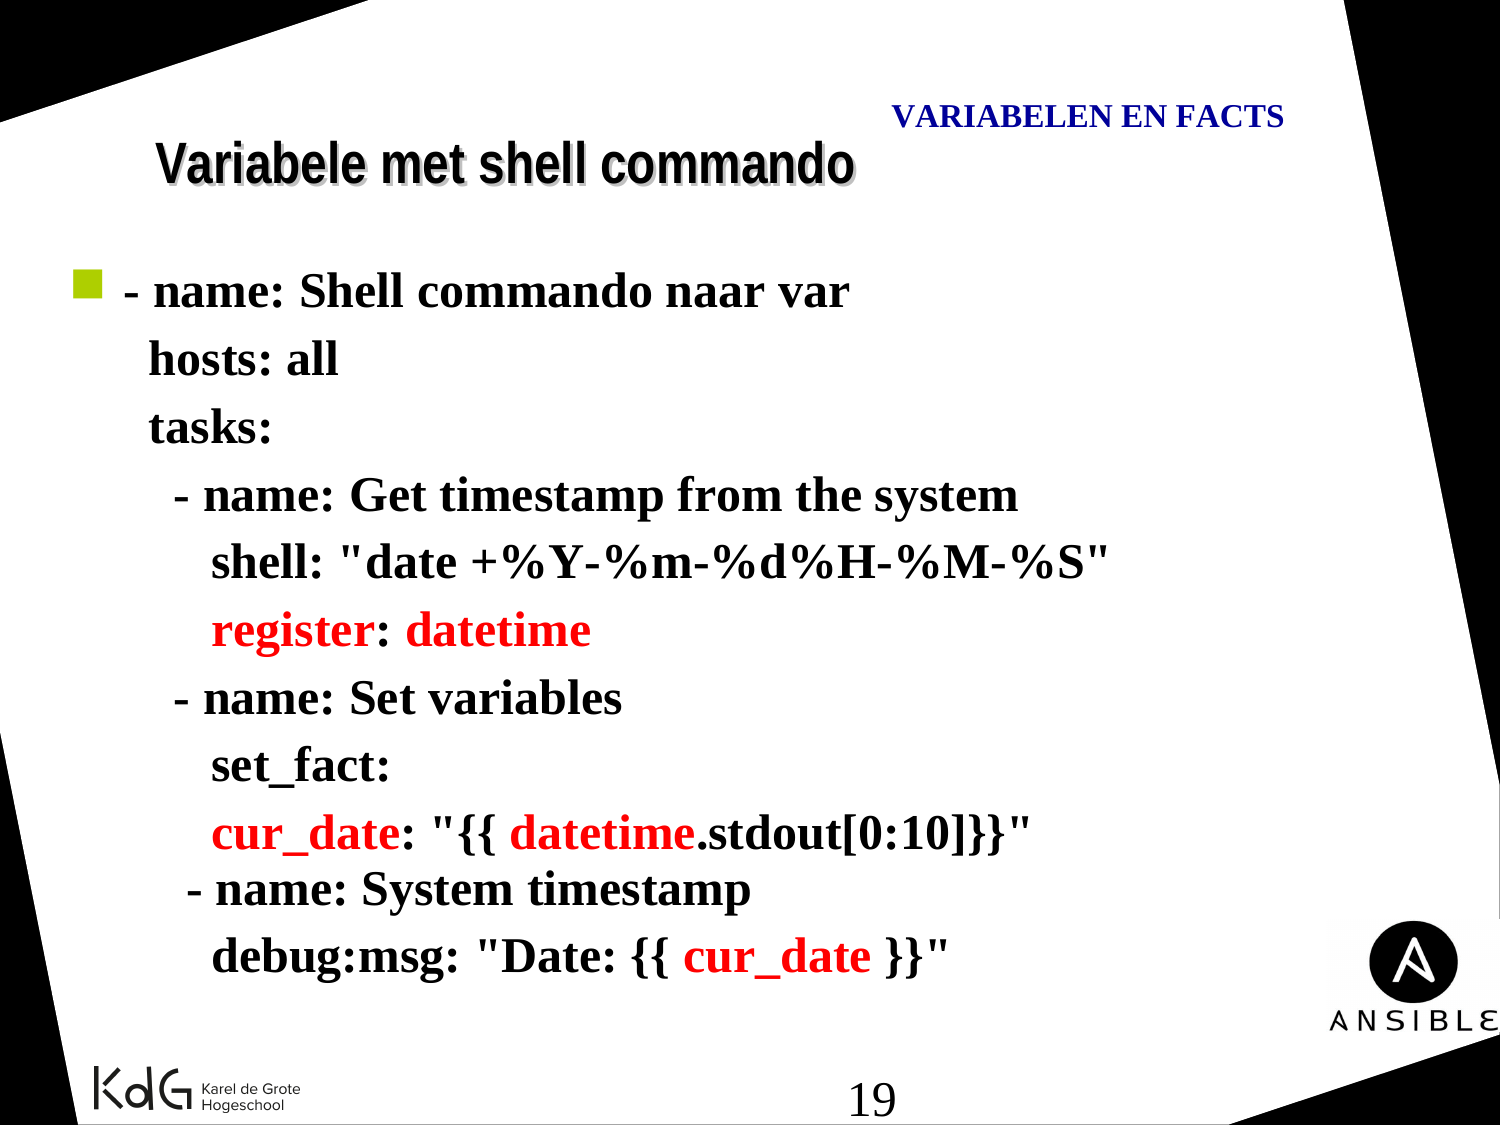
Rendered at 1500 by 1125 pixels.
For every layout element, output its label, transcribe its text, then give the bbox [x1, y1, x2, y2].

text_box VARIABELEN EN FACTS [778, 89, 1358, 144]
title Variabele met shell commando [141, 72, 1447, 253]
picture [1420, 919, 1500, 1032]
list - name: Shell commando naar var hosts: all tasks: - name: Get timestamp from the system shell: "date +%Y-%m-%d%H-%M-%S" register: datetime - name: Set variables set_fact: cur_date: "{{ datetime.stdout[0:10]}}" - name: System timestamp debug:msg: "Date: {{ cur_date }}" [69, 263, 1420, 1052]
picture [94, 1066, 300, 1113]
